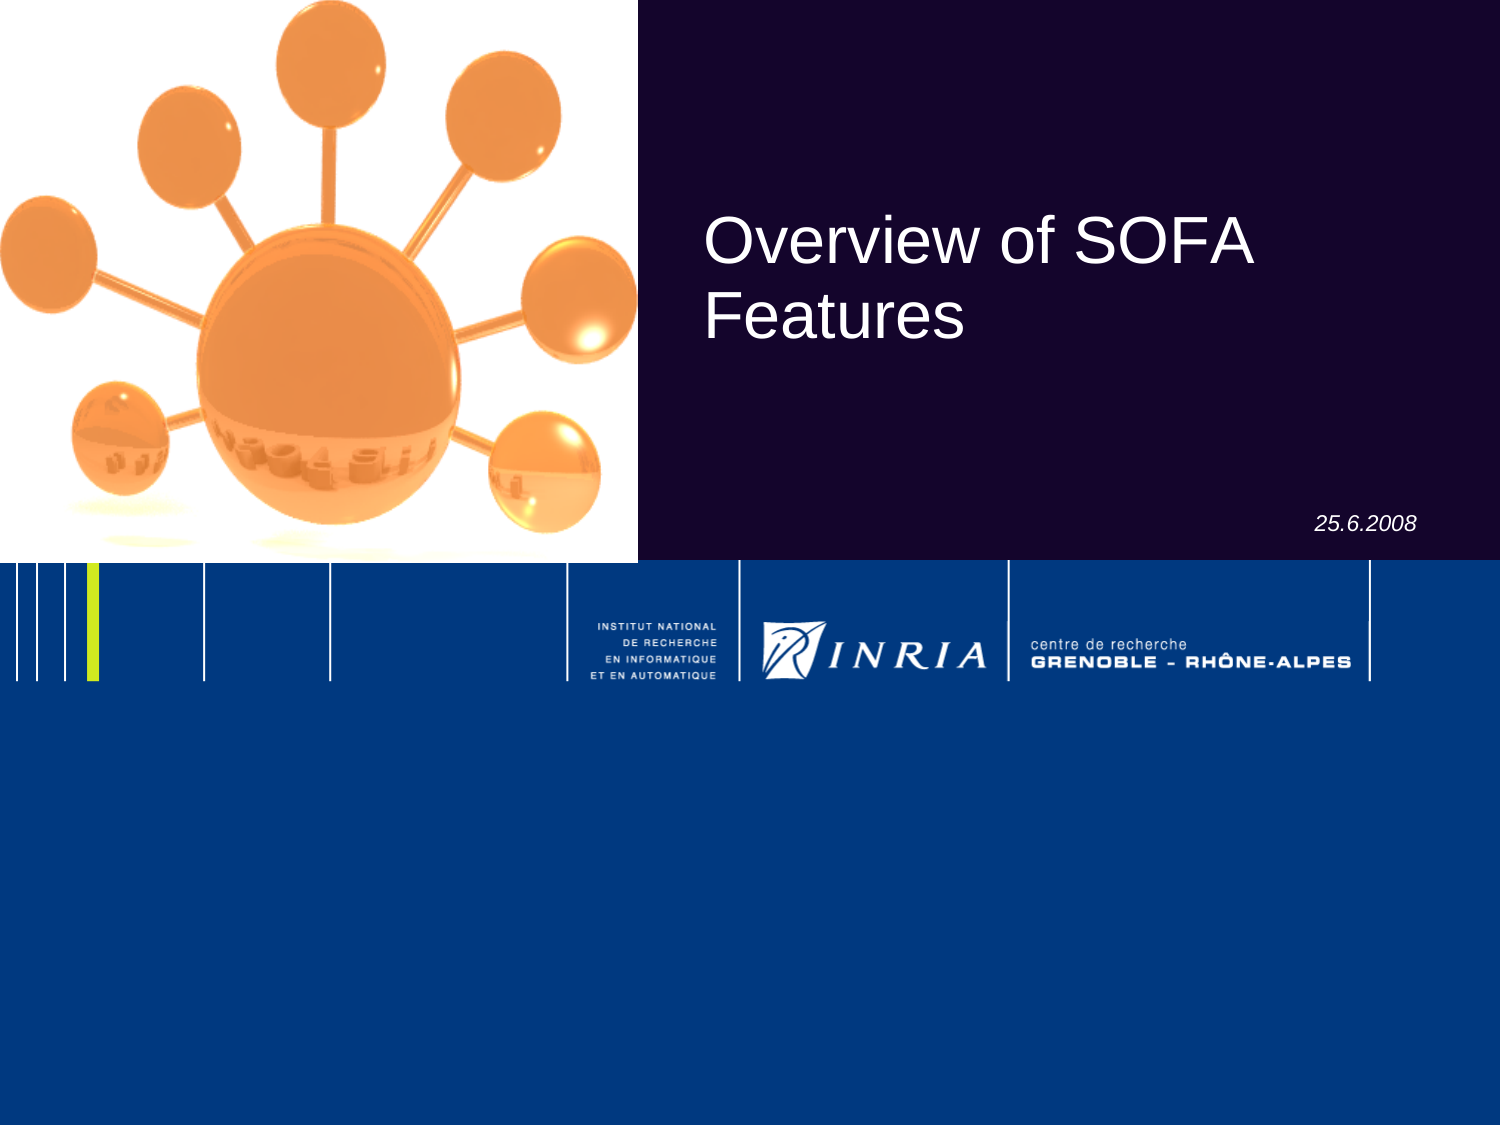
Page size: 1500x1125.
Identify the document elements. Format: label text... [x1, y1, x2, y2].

title Overview of SOFA Features [688, 60, 1440, 496]
text_box 25.6.2008 [844, 510, 1417, 542]
picture [0, 0, 1500, 1125]
